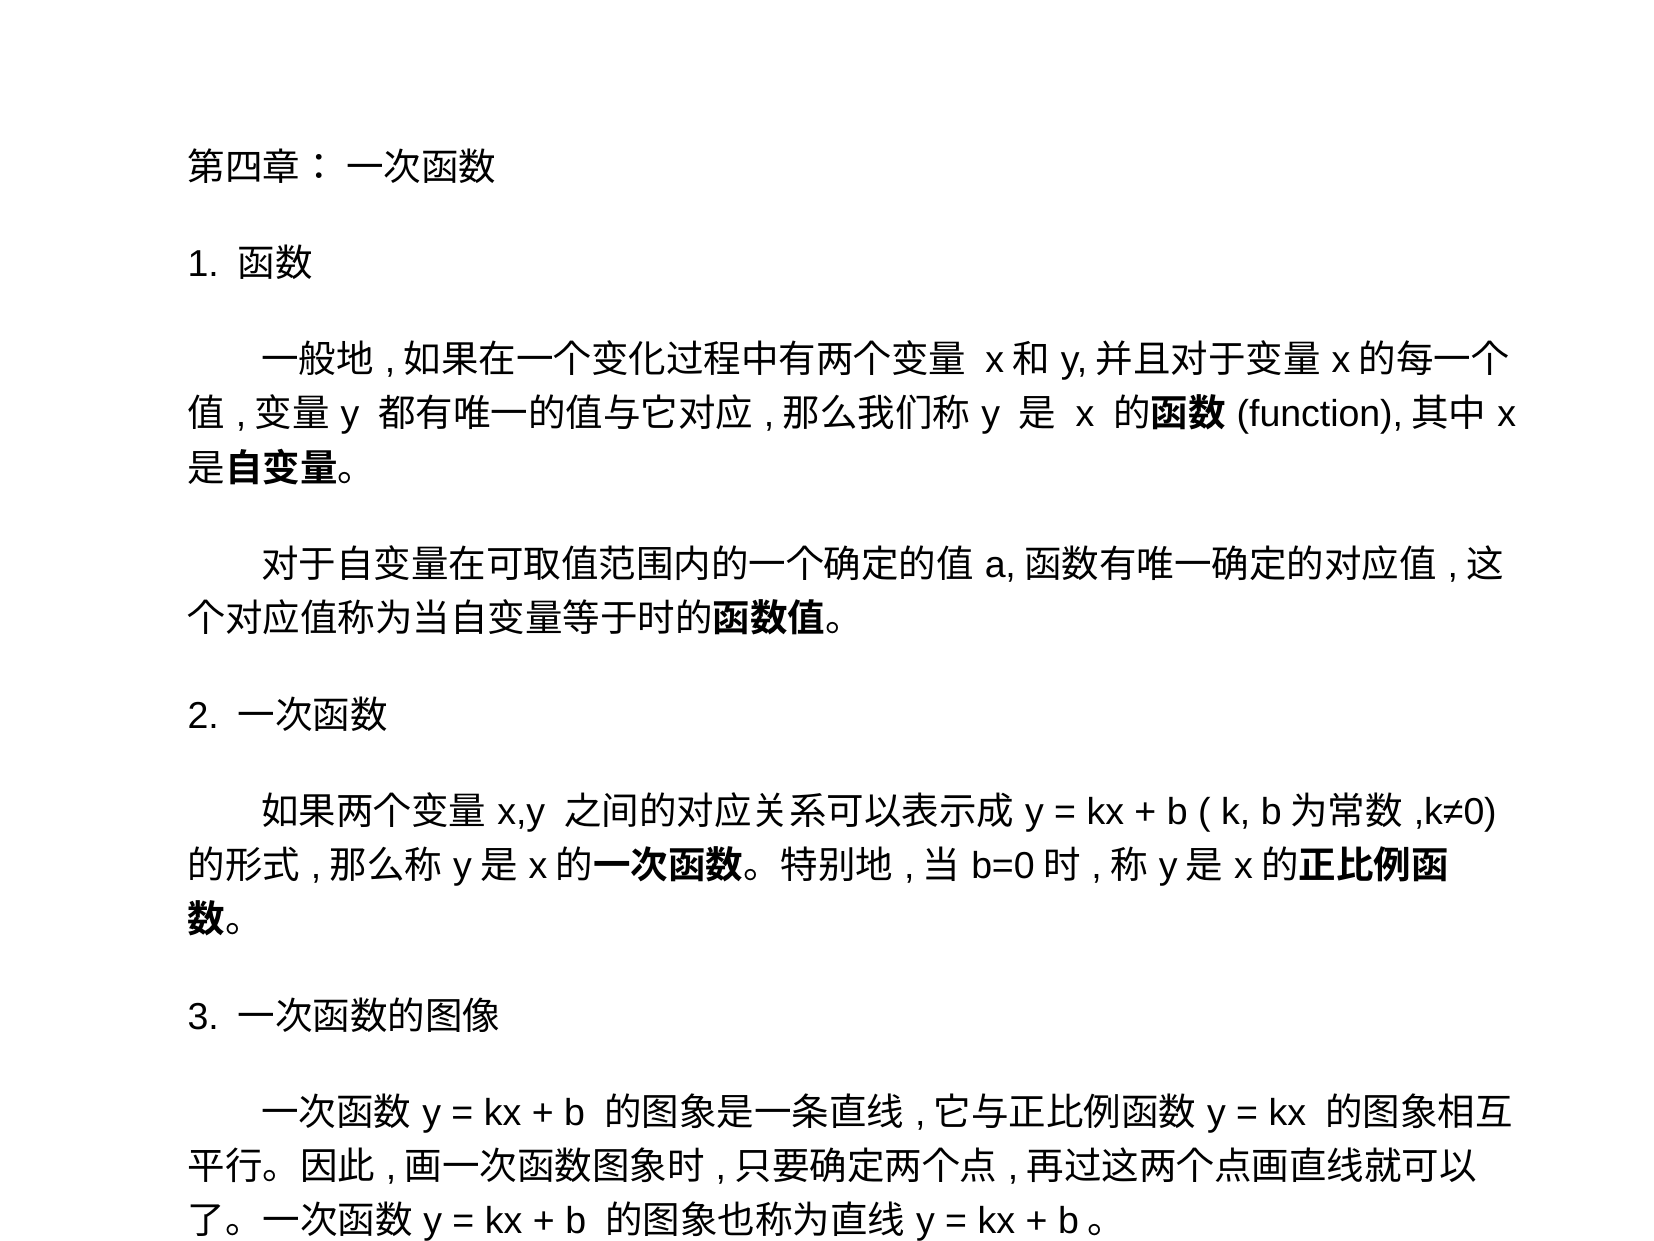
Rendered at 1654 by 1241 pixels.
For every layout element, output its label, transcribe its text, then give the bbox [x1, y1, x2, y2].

text_box 第四章： 一次函数 1. 函数 一般地,如果在一个变化过程中有两个变量 x和y,并且对于变量x的每一个值,变量y 都有唯一的值与它对应,那么我们称y 是 x 的函数(function),其中x是自变量。 对于自变量在可取值范围内的一个确定的值a,函数有唯一确定的对应值,这个对应值称为当自变量等于时的函数值。 2. 一次函数 如果两个变量x,y 之间的对应关系可以表示成y = kx + b ( k, b为常数,k≠0)的形式,那么称y是x的一次函数。特别地,当b=0时,称y是x的正比例函数。 3. 一次函数的图像 一次函数y = kx + b 的图象是一条直线,它与正比例函数y = kx 的图象相互平行。因此,画一次函数图象时,只要确定两个点,再过这两个点画直线就可以了。一次函数y = kx + b 的图象也称为直线y = kx + b。 [172, 129, 1536, 1123]
